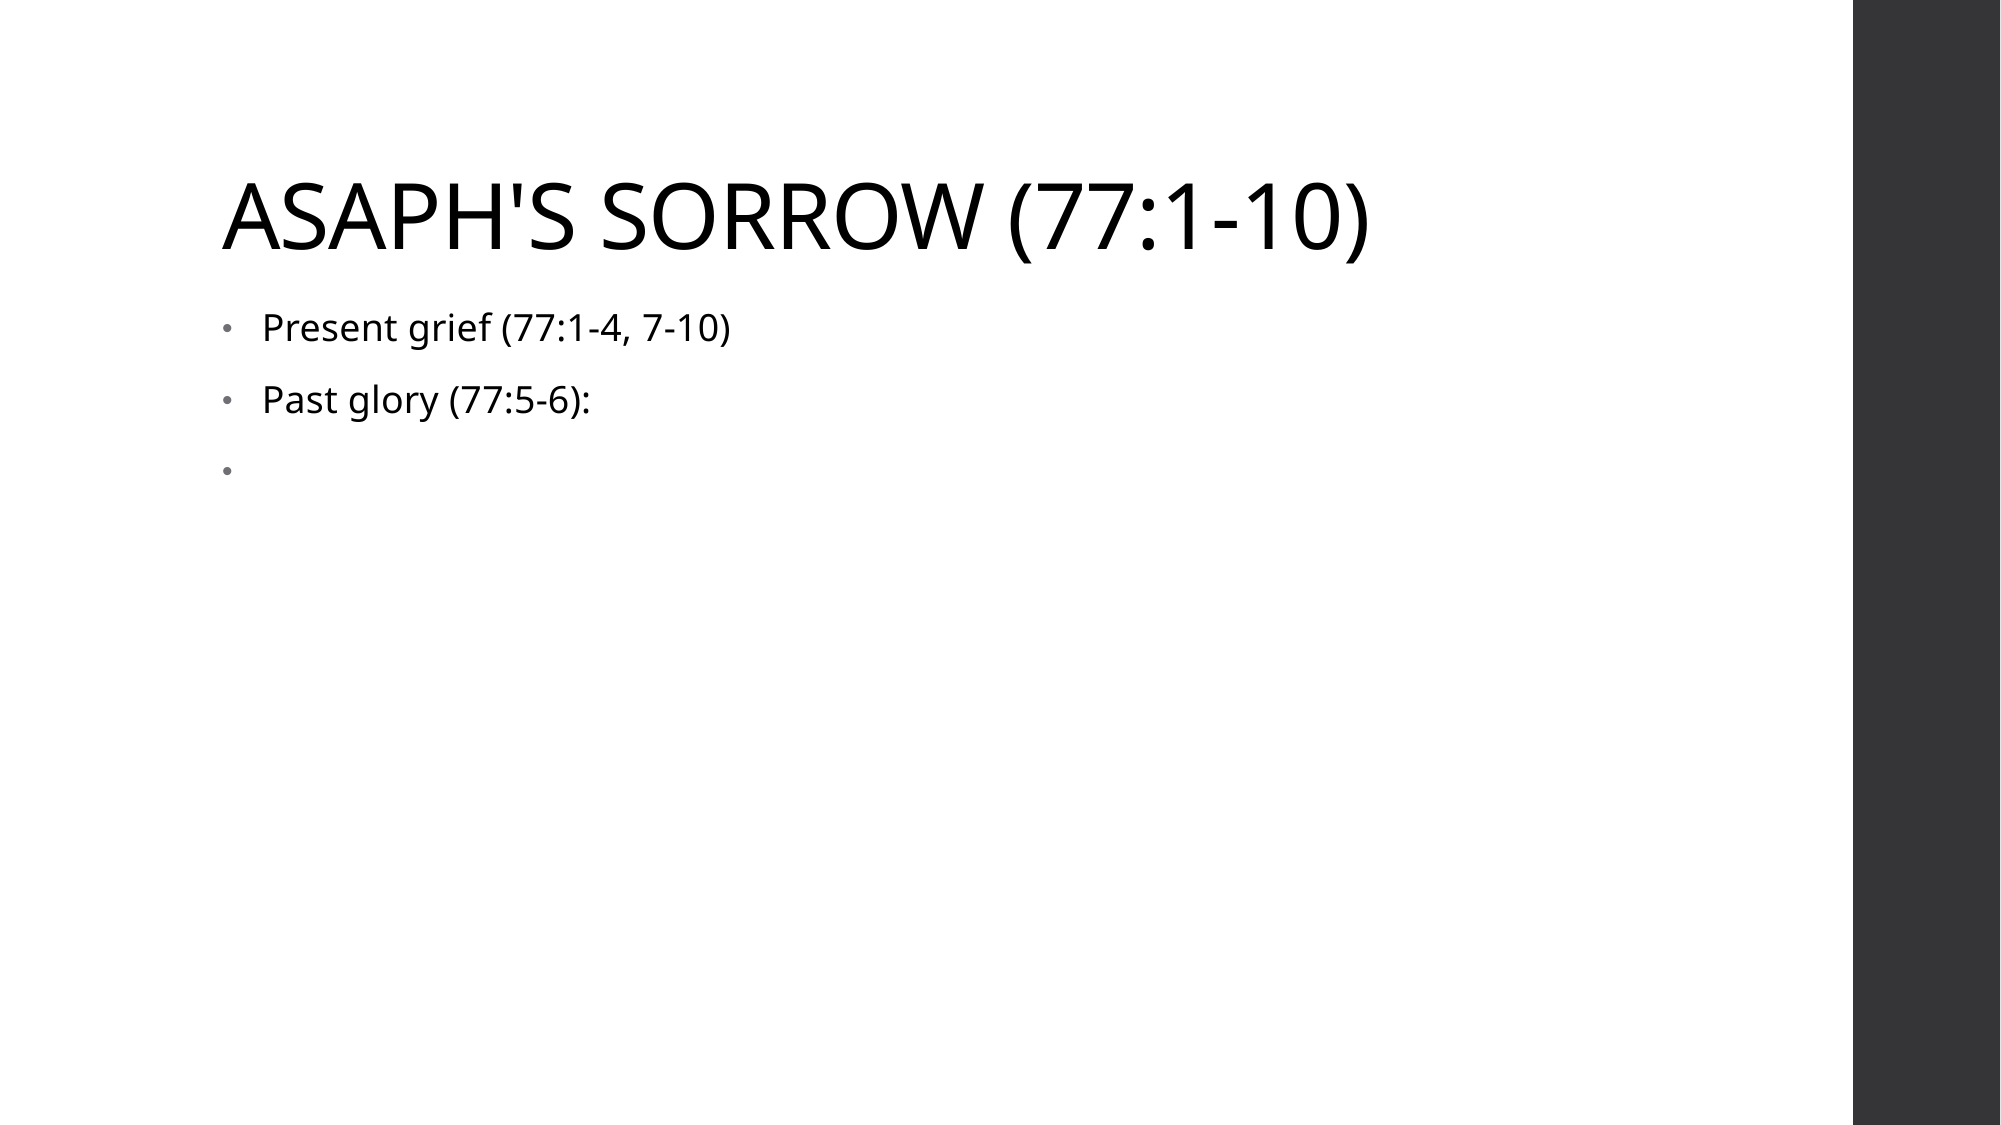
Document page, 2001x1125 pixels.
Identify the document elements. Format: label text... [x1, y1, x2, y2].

list Present grief (77:1-4, 7-10) Past glory (77:5-6): [206, 299, 1617, 1014]
title ASAPH'S SORROW (77:1-10) [206, 60, 1797, 278]
